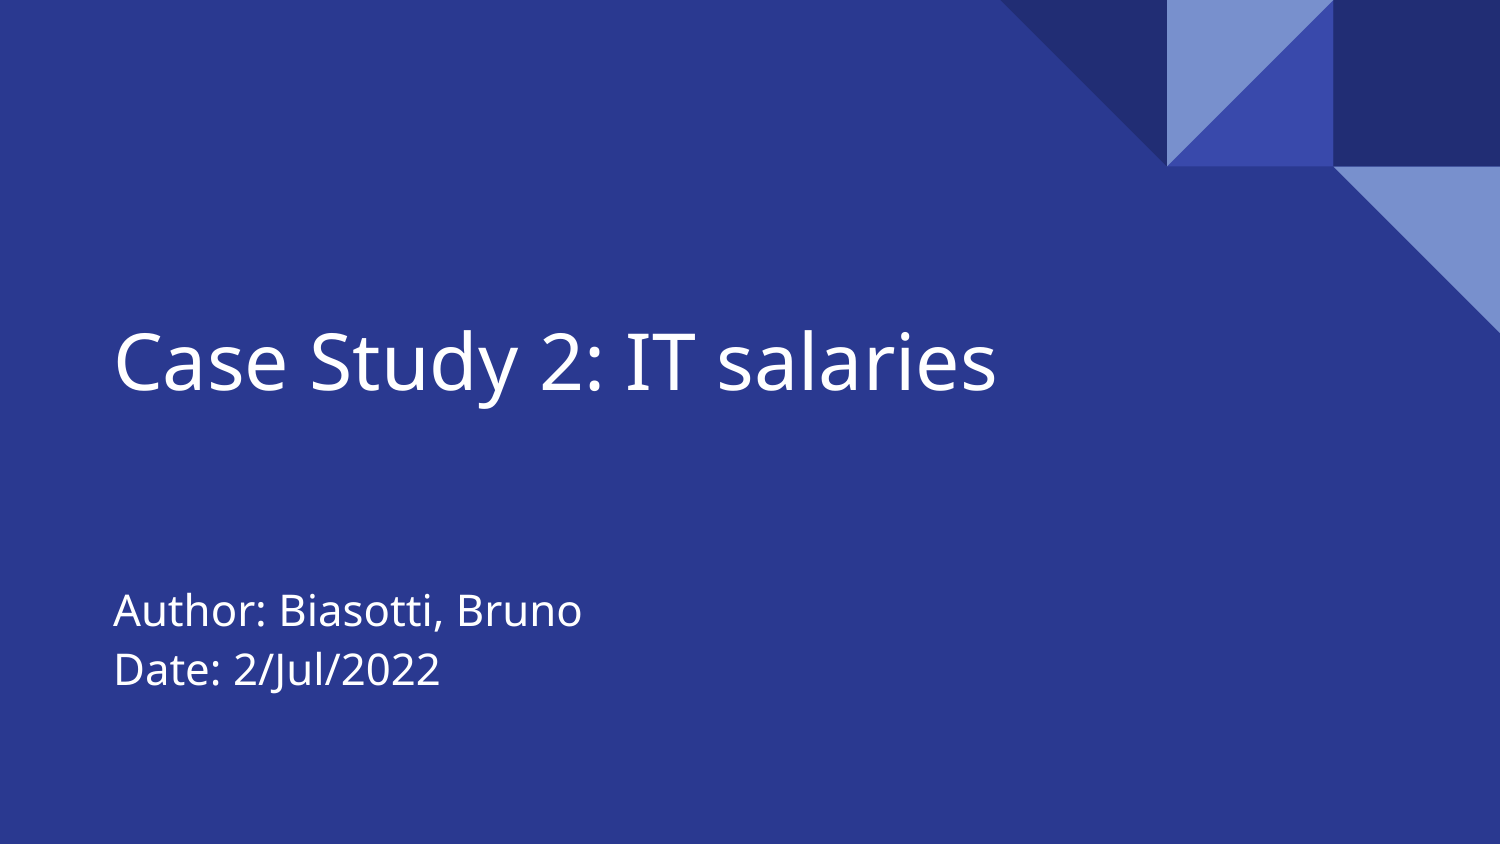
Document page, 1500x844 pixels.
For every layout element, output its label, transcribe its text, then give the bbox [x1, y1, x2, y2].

subtitle Author: Biasotti, Bruno Date: 2/Jul/2022 [98, 445, 1447, 734]
title Case Study 2: IT salaries [98, 291, 1447, 429]
